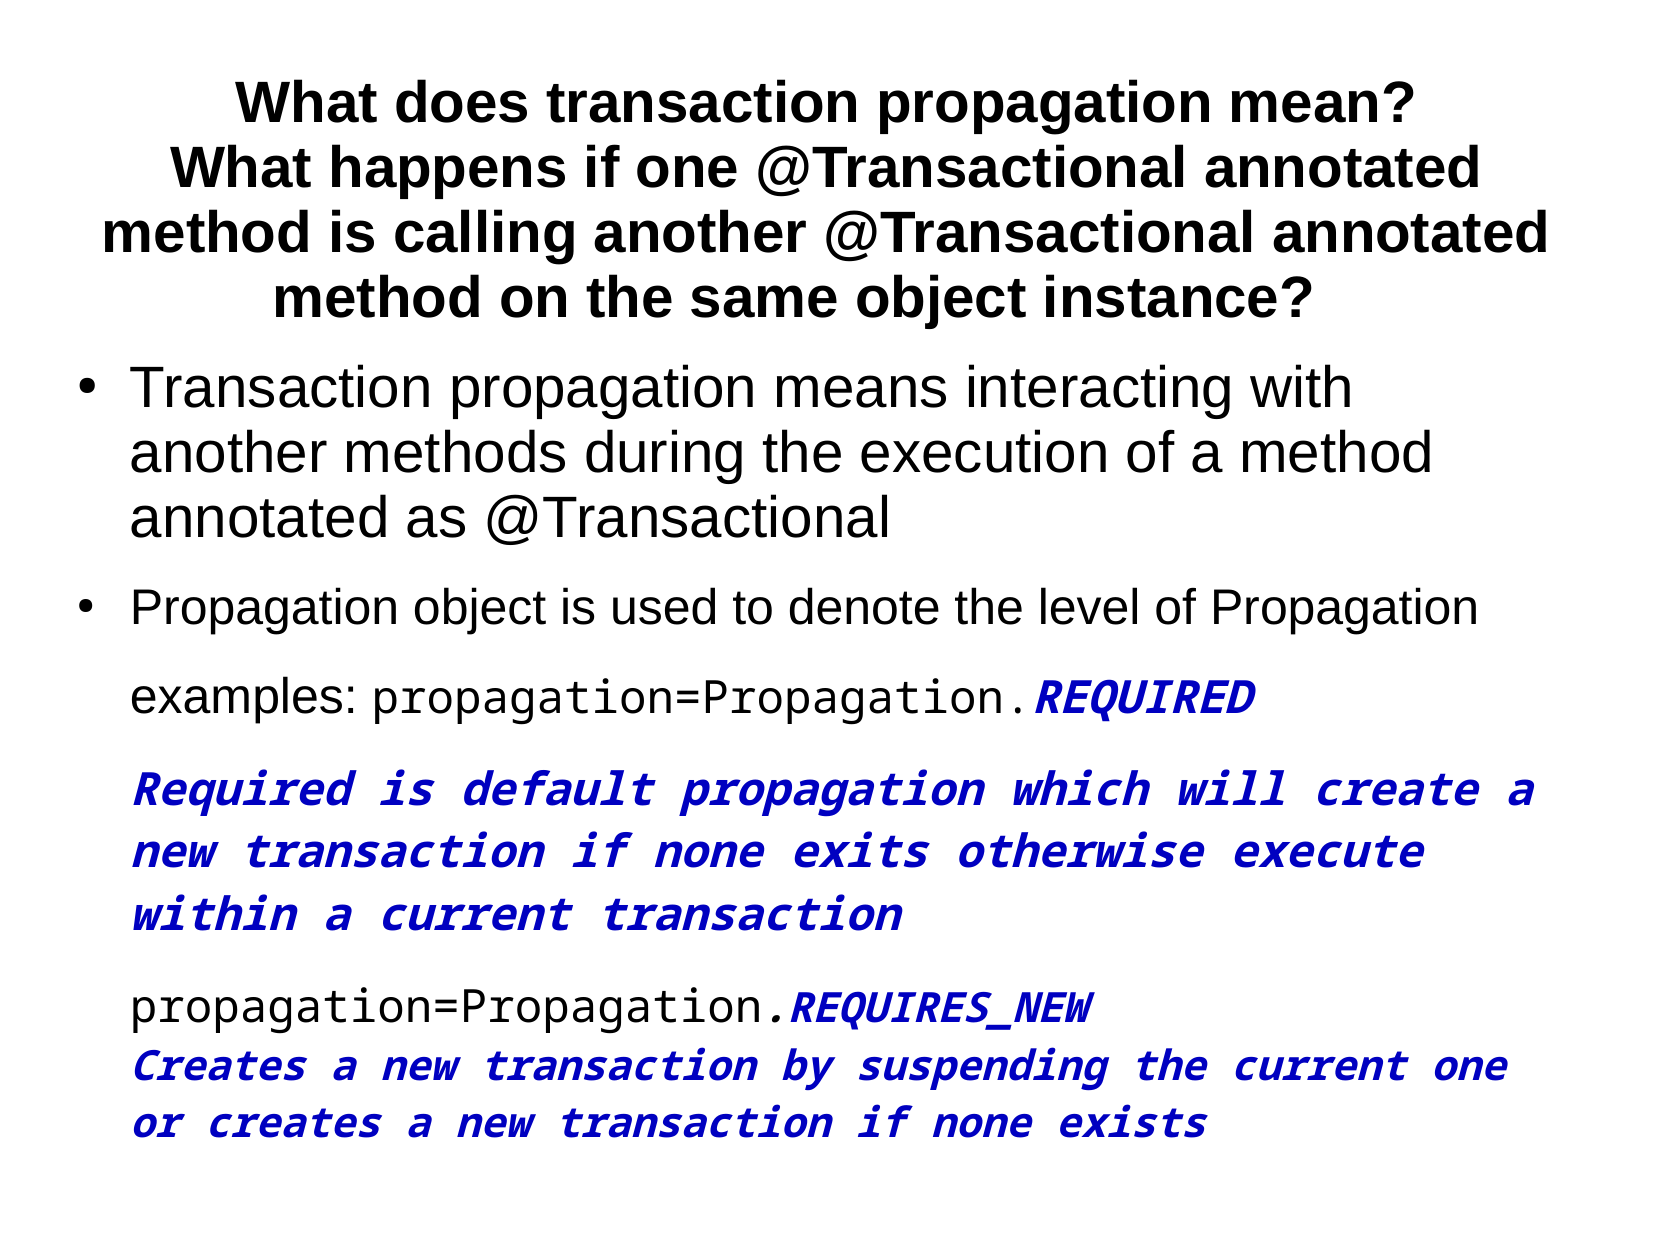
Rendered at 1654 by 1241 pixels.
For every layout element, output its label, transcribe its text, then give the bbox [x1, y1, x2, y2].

list Transaction propagation means interacting with another methods during the execution of a method annotated as @Transactional Propagation object is used to denote the level of Propagation examples: propagation=Propagation.REQUIRED Required is default propagation which will create a new transaction if none exits otherwise execute within a current transaction propagation=Propagation.REQUIRES_NEW Creates a new transaction by suspending the current one or creates a new transaction if none exists [59, 354, 1548, 1091]
title What does transaction propagation mean? What happens if one @Transactional annotated method is calling another @Transactional annotated method on the same object instance? [82, 66, 1571, 333]
